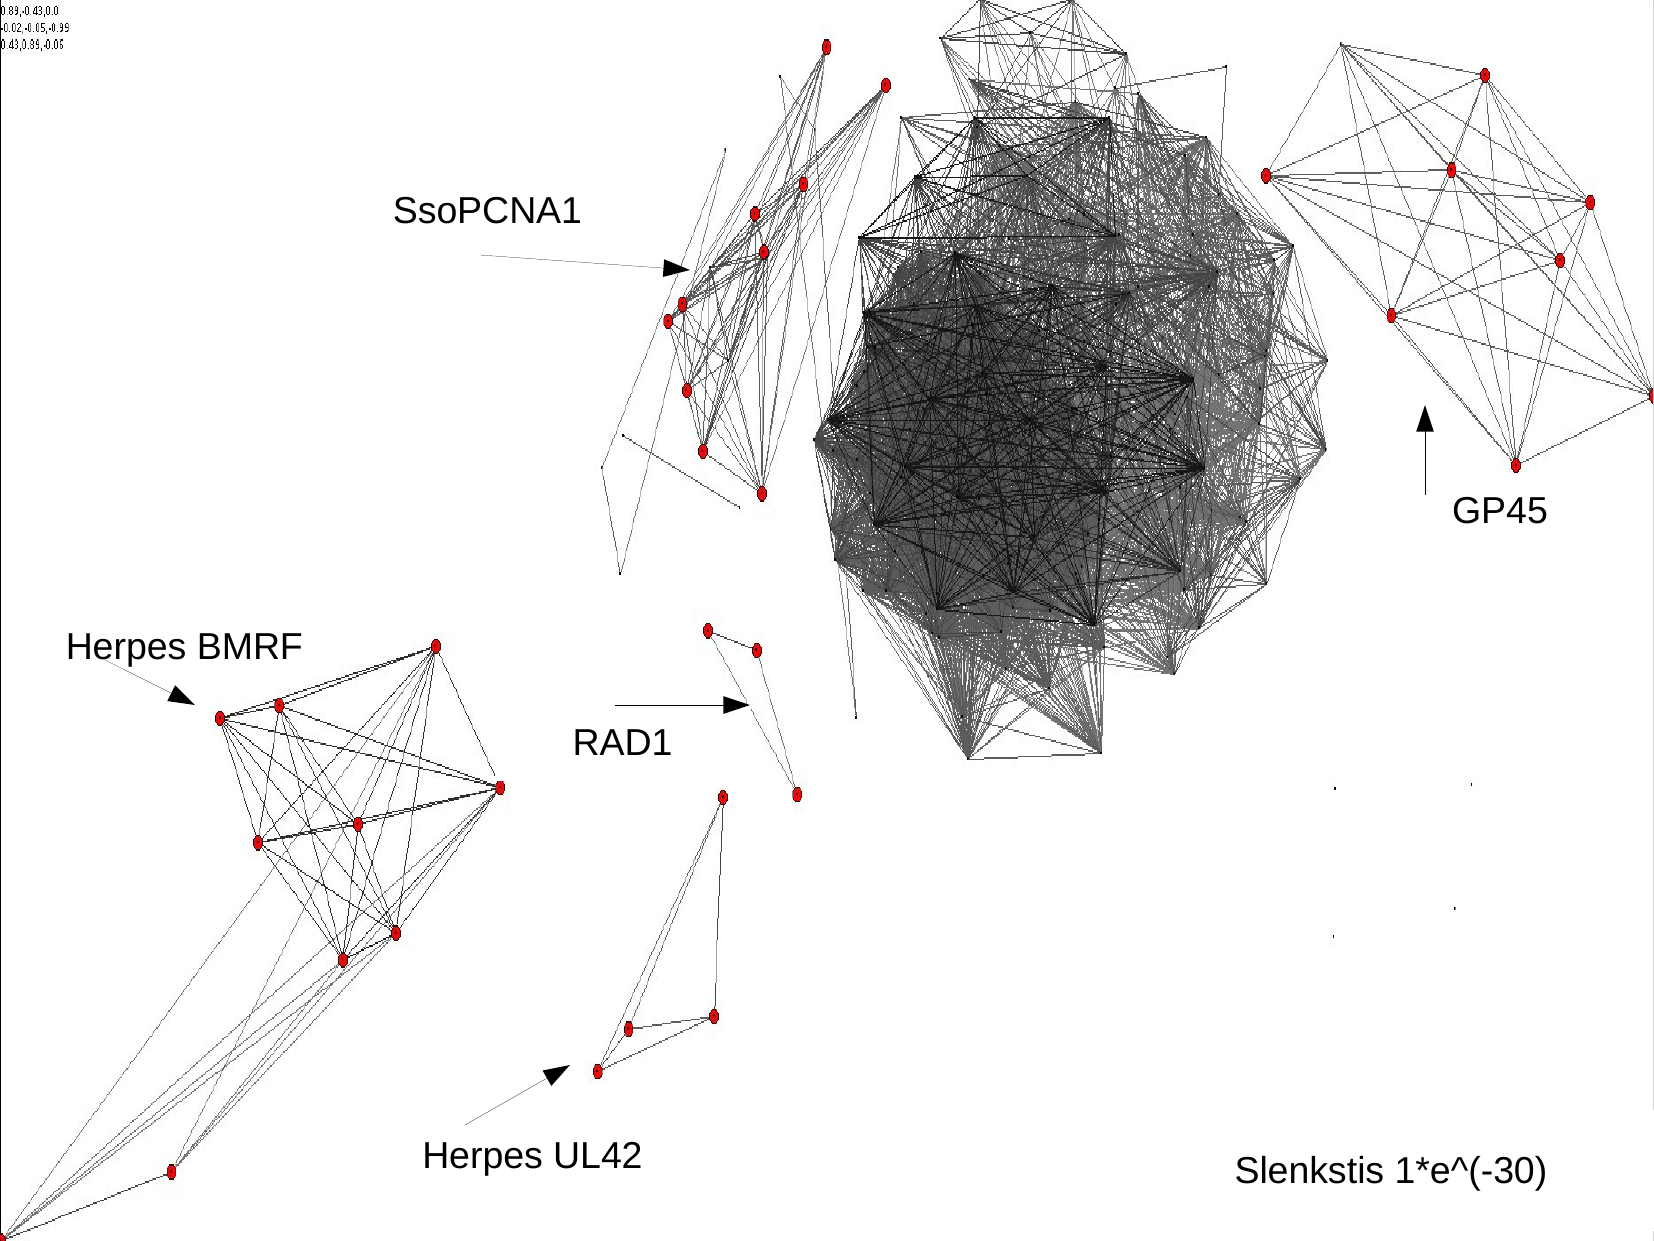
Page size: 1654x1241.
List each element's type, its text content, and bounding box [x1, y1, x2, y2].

text_box RAD1 [495, 705, 751, 781]
text_box Herpes BMRF [59, 609, 310, 685]
picture [0, 0, 1654, 1241]
text_box Herpes UL42 [270, 1095, 796, 1216]
text_box SsoPCNA1 [330, 165, 646, 256]
text_box GP45 [1380, 495, 1621, 526]
text_box Slenkstis 1*e^(-30) [1128, 1110, 1654, 1231]
